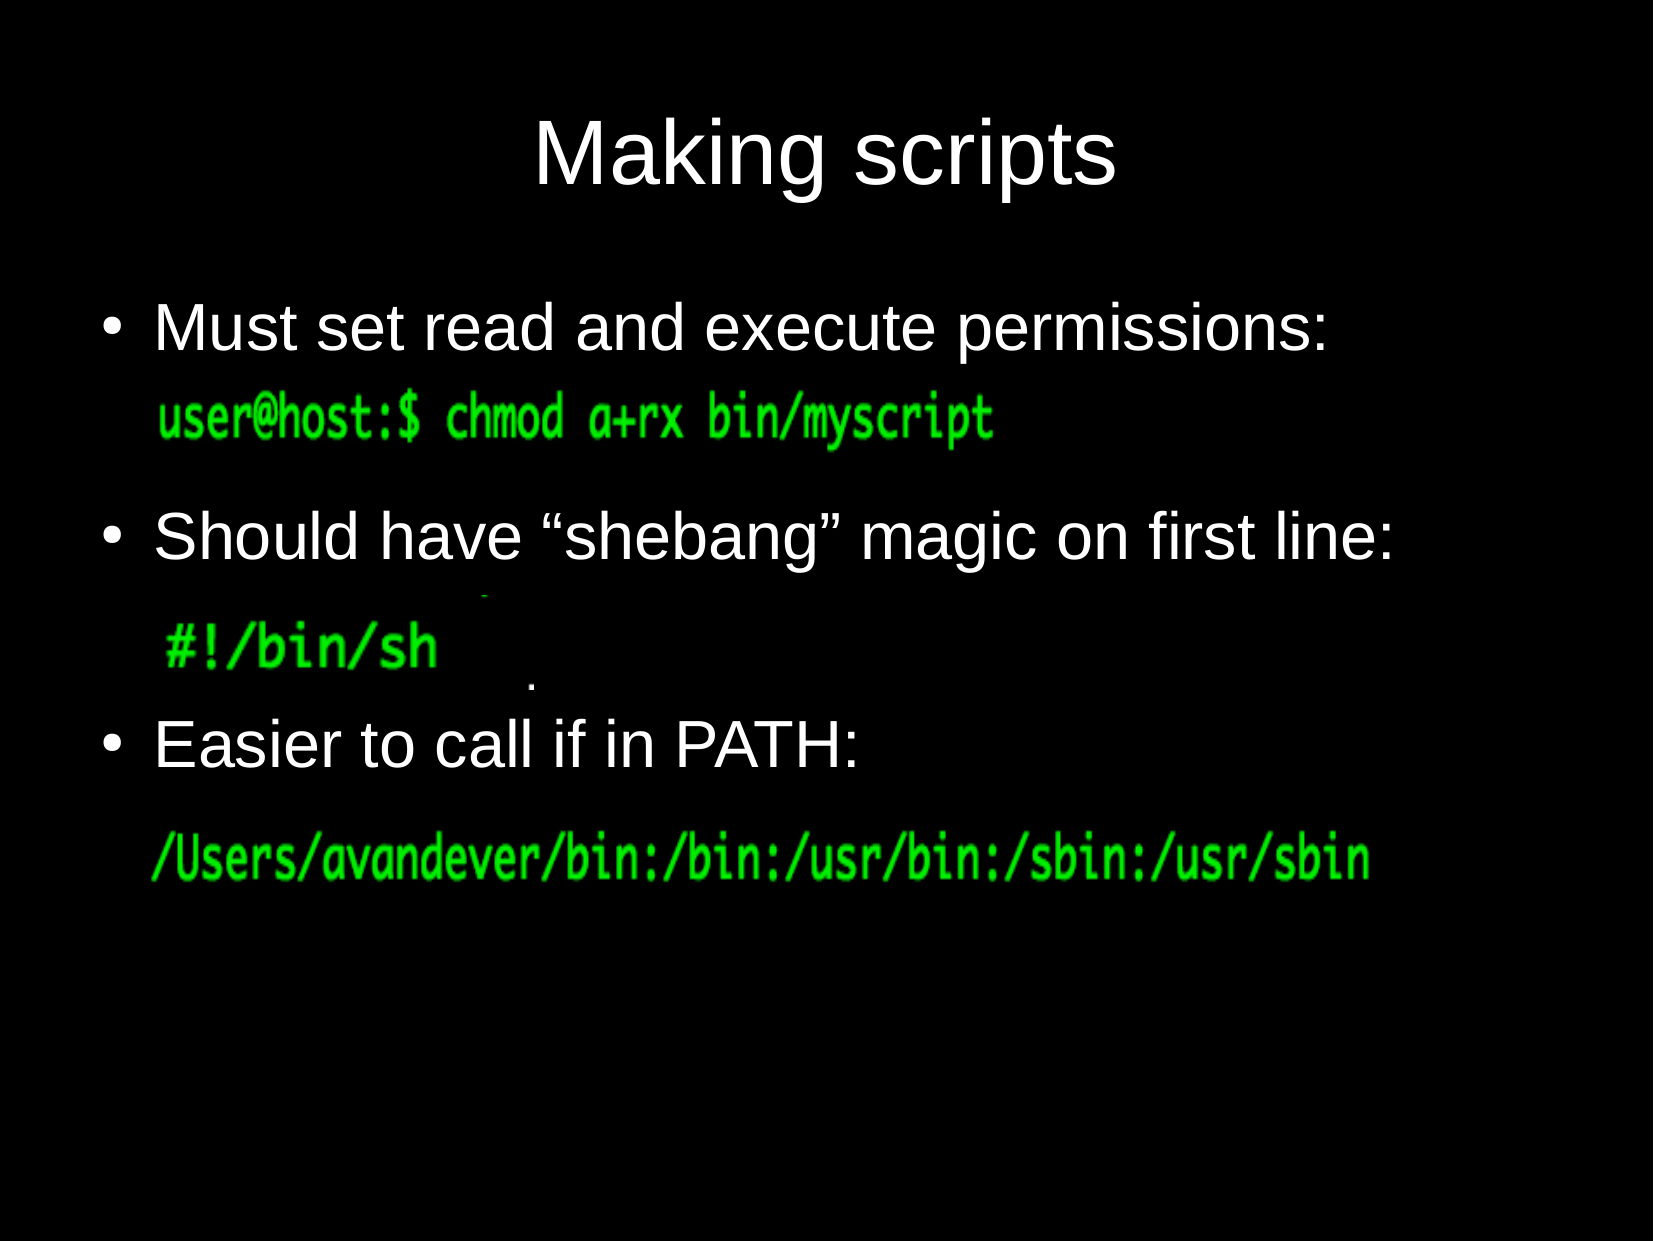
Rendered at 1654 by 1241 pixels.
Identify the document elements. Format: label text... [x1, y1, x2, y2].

picture [150, 374, 1036, 463]
picture [158, 595, 534, 691]
picture [150, 814, 1411, 901]
title Making scripts [82, 49, 1571, 257]
list Must set read and execute permissions: Should have “shebang” magic on first line: Easier to call if in PATH: [82, 290, 1538, 1010]
